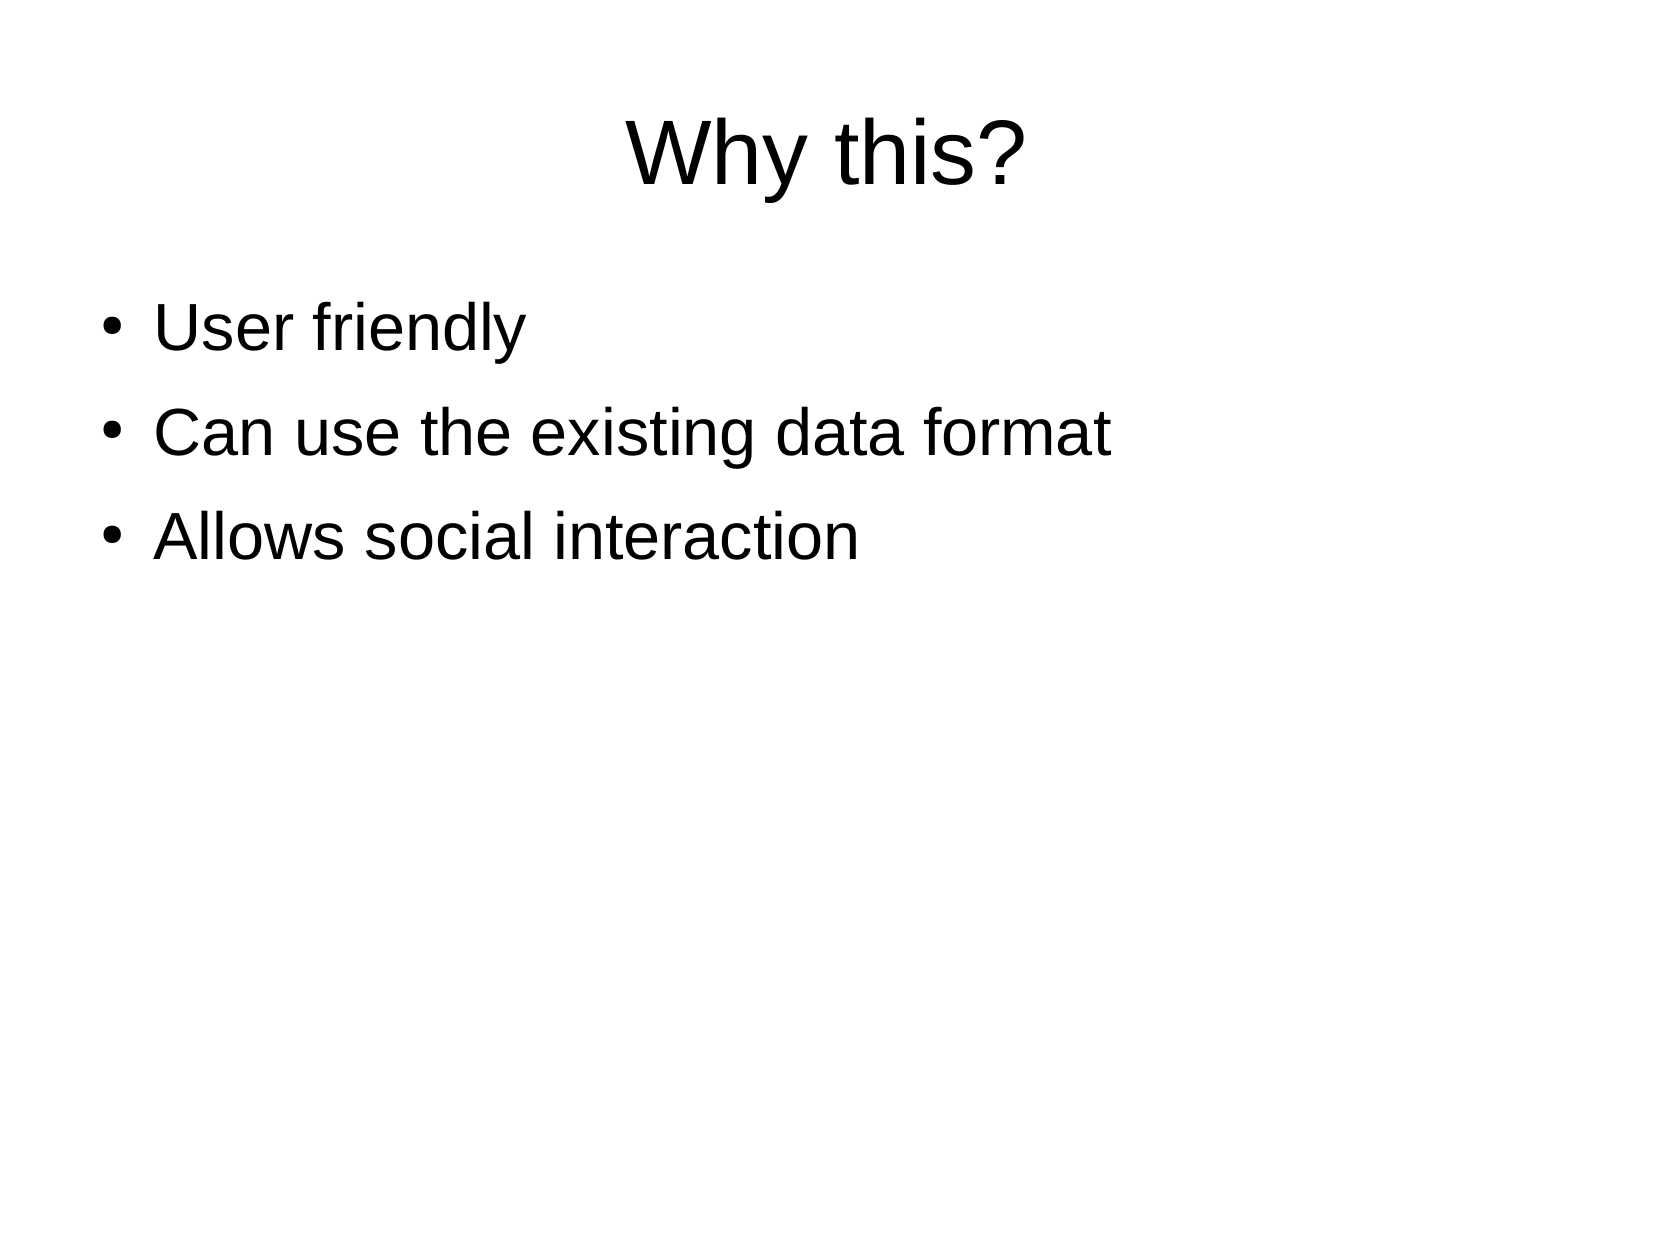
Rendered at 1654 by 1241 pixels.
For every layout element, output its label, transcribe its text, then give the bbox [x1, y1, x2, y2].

title Why this? [82, 49, 1571, 257]
list User friendly Can use the existing data format Allows social interaction [82, 290, 1571, 1109]
